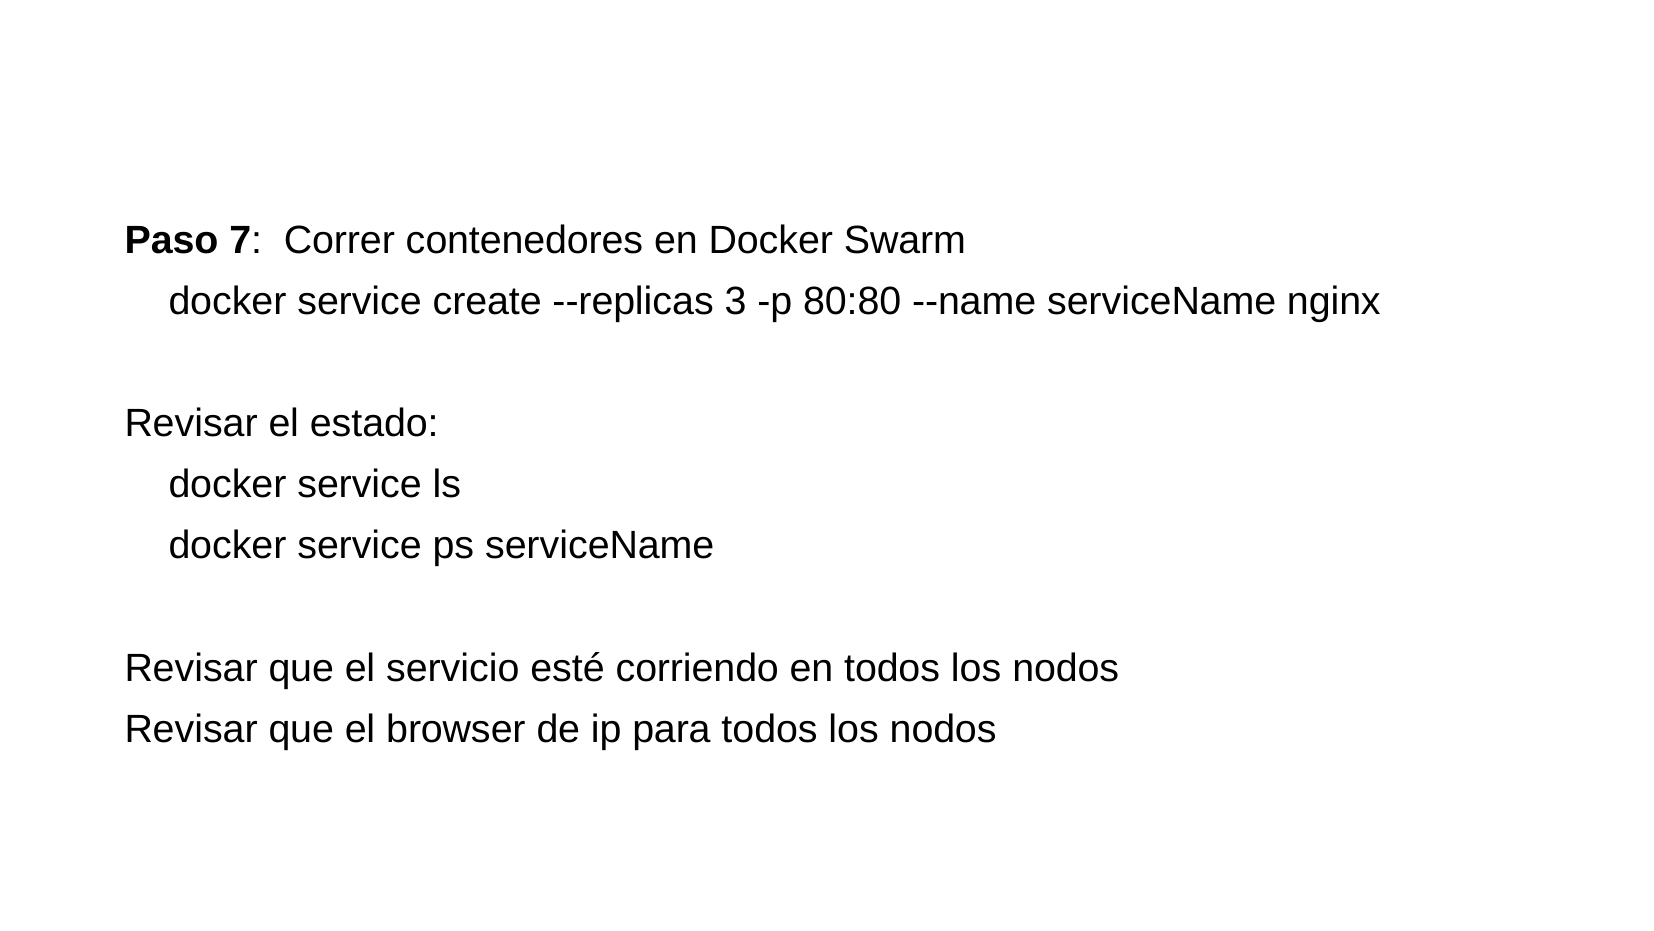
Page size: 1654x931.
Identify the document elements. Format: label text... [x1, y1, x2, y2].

list Paso 7: Correr contenedores en Docker Swarm docker service create --replicas 3 -p 80:80 --name serviceName nginx Revisar el estado: docker service ls docker service ps serviceName Revisar que el servicio esté corriendo en todos los nodos Revisar que el browser de ip para todos los nodos [82, 217, 1571, 758]
